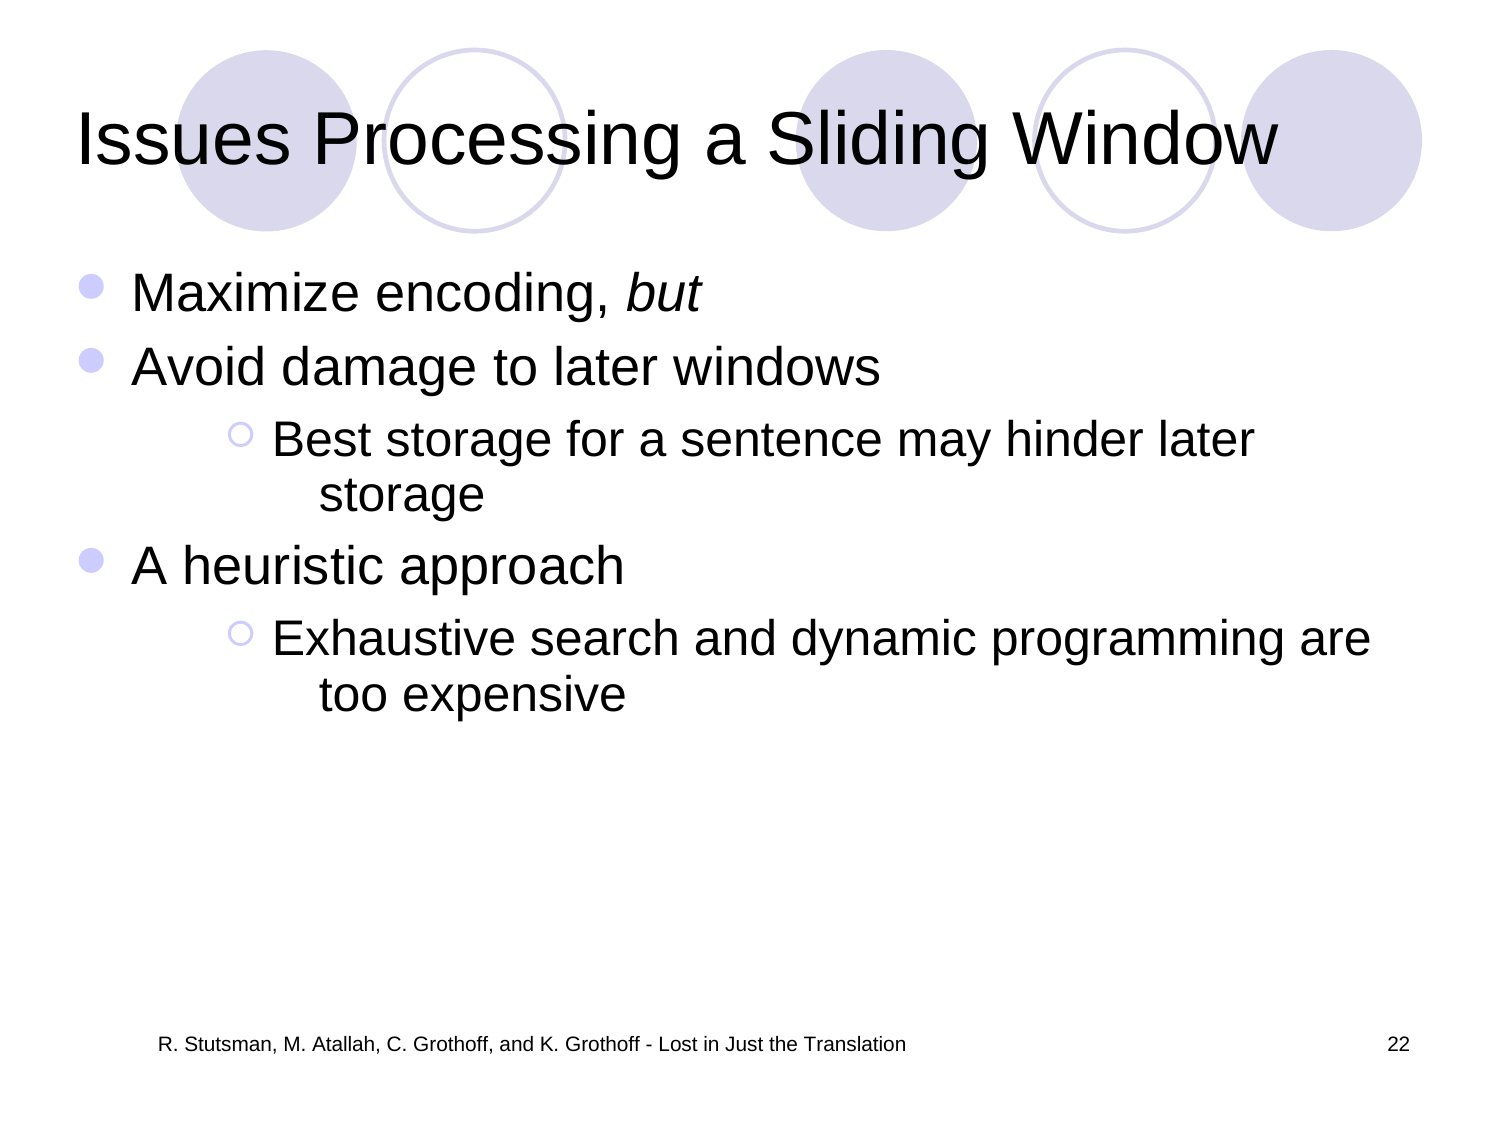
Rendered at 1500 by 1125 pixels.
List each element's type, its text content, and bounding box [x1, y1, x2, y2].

title Issues Processing a Sliding Window [75, 45, 1426, 233]
list Maximize encoding, but Avoid damage to later windows Best storage for a sentence may hinder later storage A heuristic approach Exhaustive search and dynamic programming are too expensive [75, 262, 1426, 1006]
